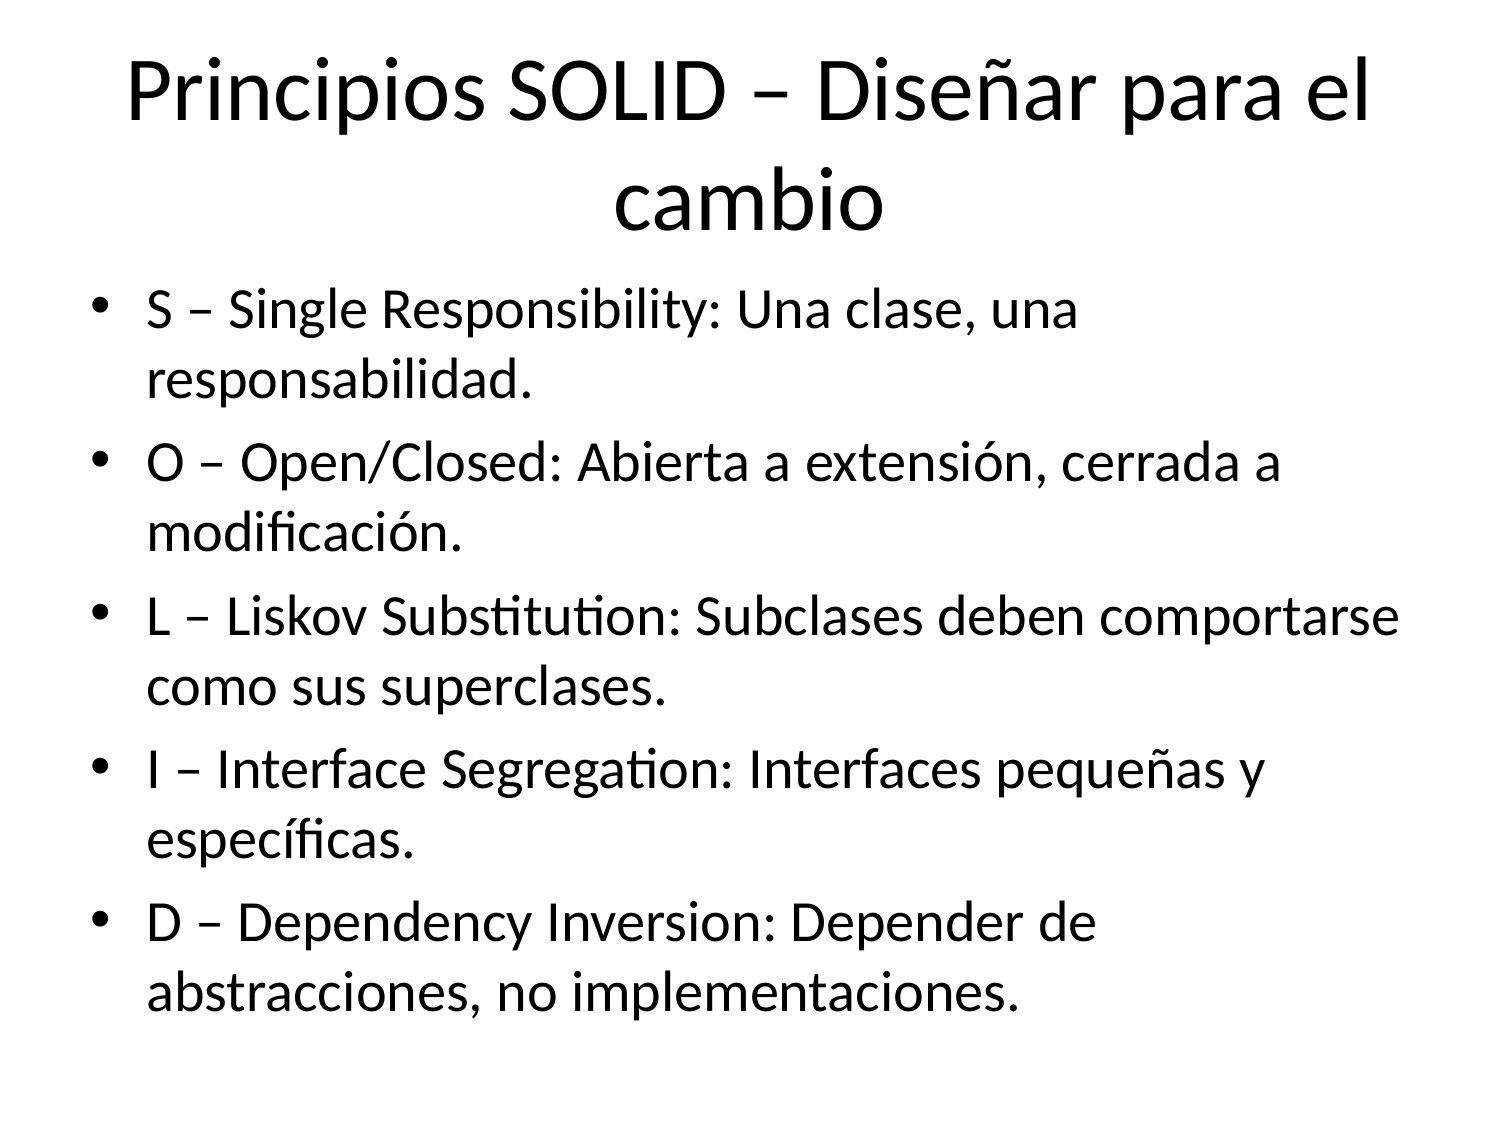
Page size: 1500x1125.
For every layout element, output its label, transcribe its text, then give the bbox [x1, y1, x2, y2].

list S – Single Responsibility: Una clase, una responsabilidad. O – Open/Closed: Abierta a extensión, cerrada a modificación. L – Liskov Substitution: Subclases deben comportarse como sus superclases. I – Interface Segregation: Interfaces pequeñas y específicas. D – Dependency Inversion: Depender de abstracciones, no implementaciones. [75, 262, 1425, 1005]
title Principios SOLID – Diseñar para el cambio [75, 45, 1425, 233]
